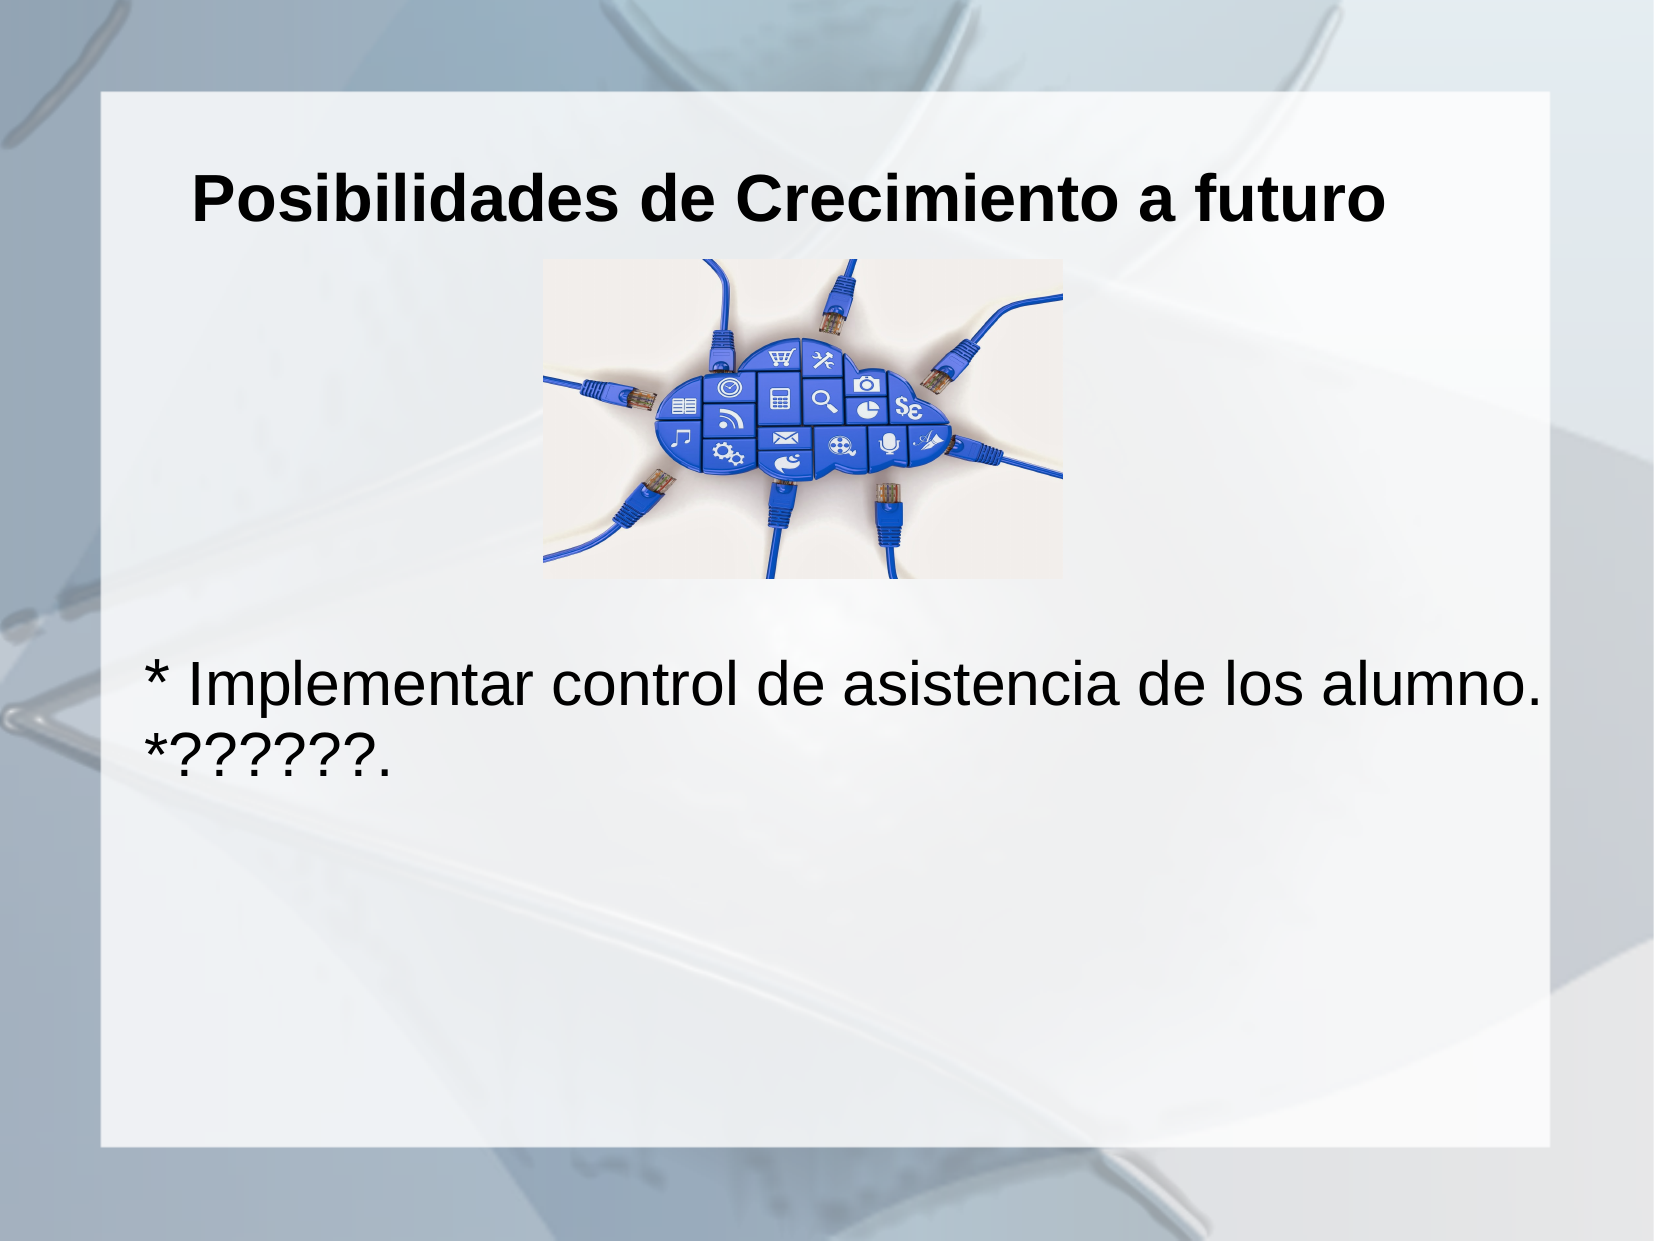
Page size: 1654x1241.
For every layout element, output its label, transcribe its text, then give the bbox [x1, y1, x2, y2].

text_box Posibilidades de Crecimiento a futuro [177, 153, 1430, 244]
picture [0, 0, 1654, 1241]
text_box * Implementar control de asistencia de los alumno. *??????. [129, 637, 1561, 798]
